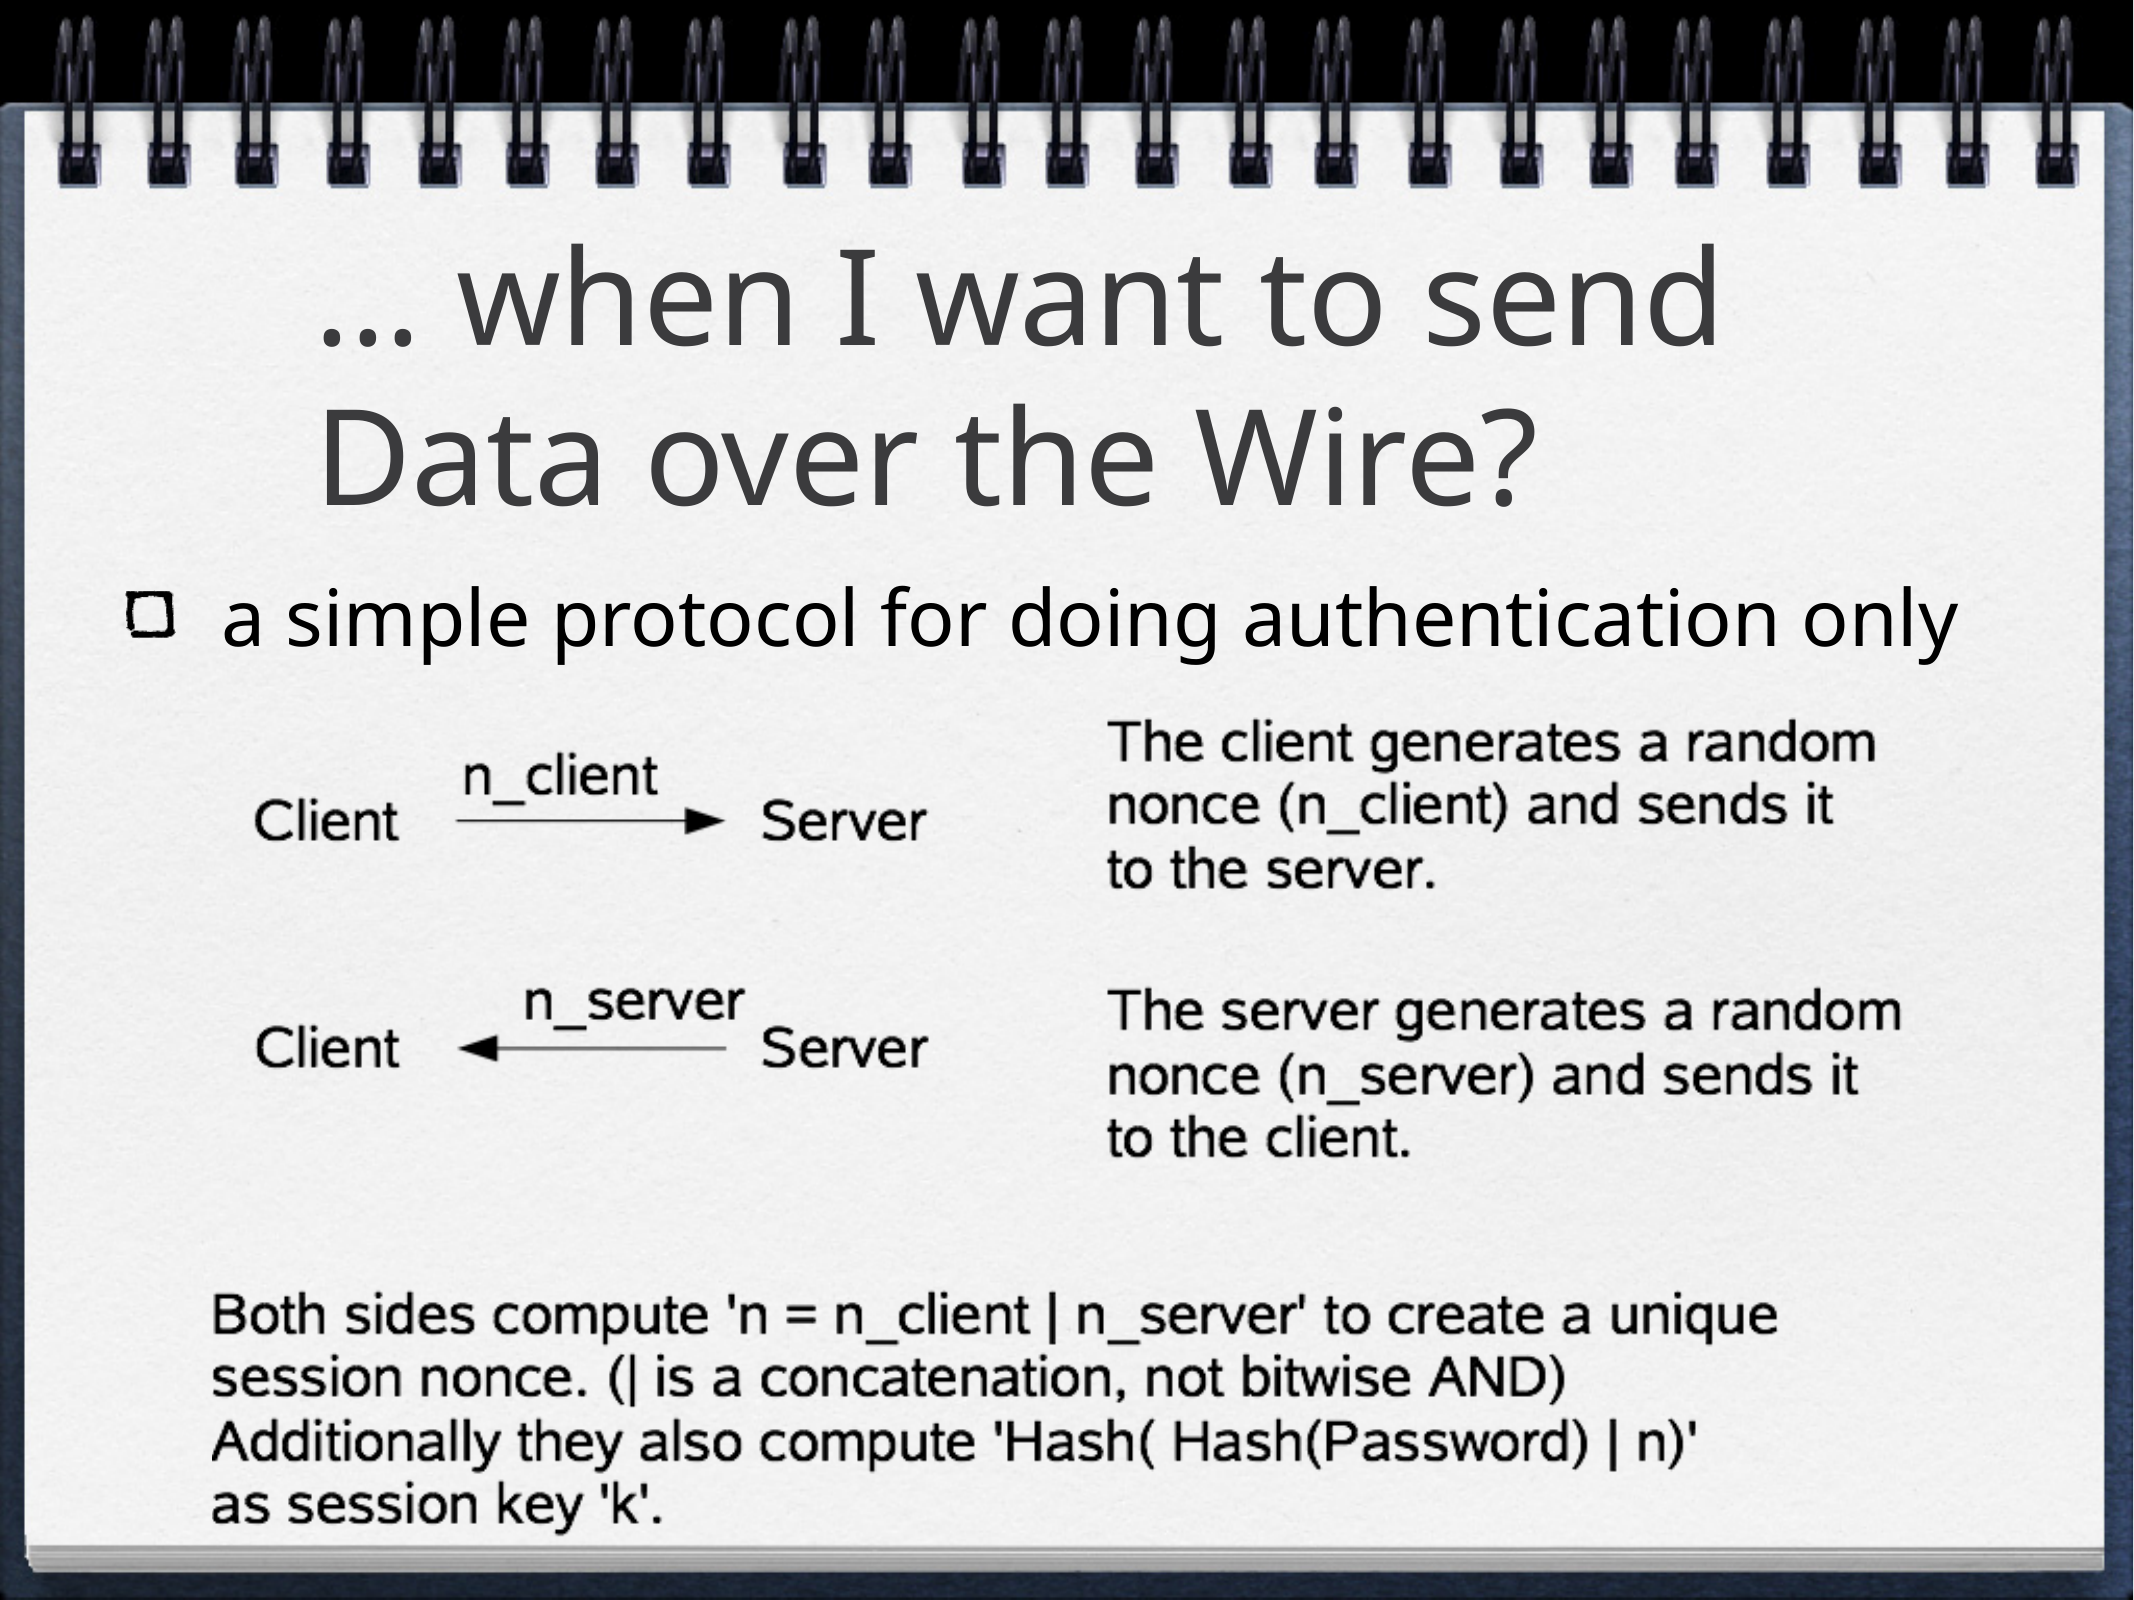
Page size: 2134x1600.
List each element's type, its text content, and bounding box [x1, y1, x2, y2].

title ... when I want to send Data over the Wire? [306, 203, 1828, 541]
picture [0, 0, 2134, 1600]
list a simple protocol for doing authentication only [85, 554, 2046, 676]
